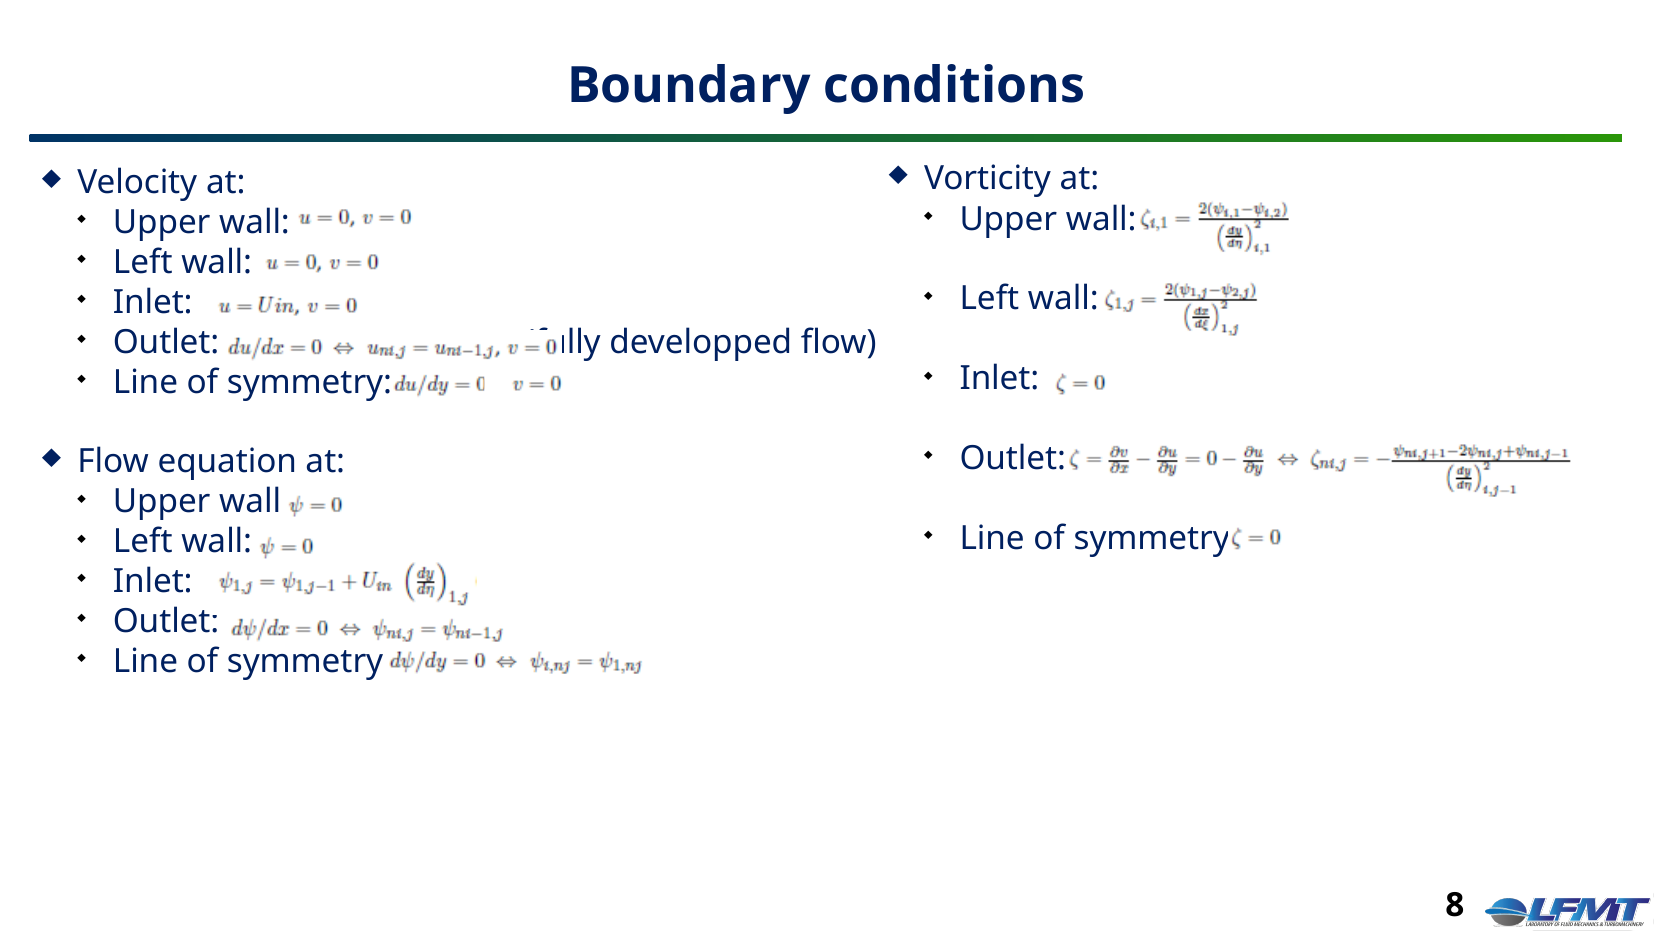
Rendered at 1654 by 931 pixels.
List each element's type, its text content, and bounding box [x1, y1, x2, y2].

text_box [1525, 886, 1654, 931]
picture [1065, 440, 1583, 508]
picture [296, 200, 414, 237]
picture [1228, 520, 1285, 556]
picture [1485, 893, 1651, 931]
slide_number <αριθμός> [1093, 880, 1480, 931]
picture [258, 245, 390, 284]
text_box Vorticity at: Upper wall: Left wall: Inlet: Outlet: Line of symmetry: [874, 109, 1619, 609]
picture [283, 485, 348, 520]
title Boundary conditions [28, 34, 1625, 130]
picture [212, 289, 365, 319]
picture [224, 330, 562, 364]
picture [212, 526, 650, 686]
text_box Velocity at: Upper wall: Left wall: Inlet: Outlet: (fully developped flow) Line of symmetry: Flow equation at: Upper wall: Left wall: Inlet: Outlet: Line of symmetry: [27, 152, 934, 772]
picture [507, 365, 567, 402]
picture [391, 366, 485, 403]
picture [1051, 366, 1111, 401]
